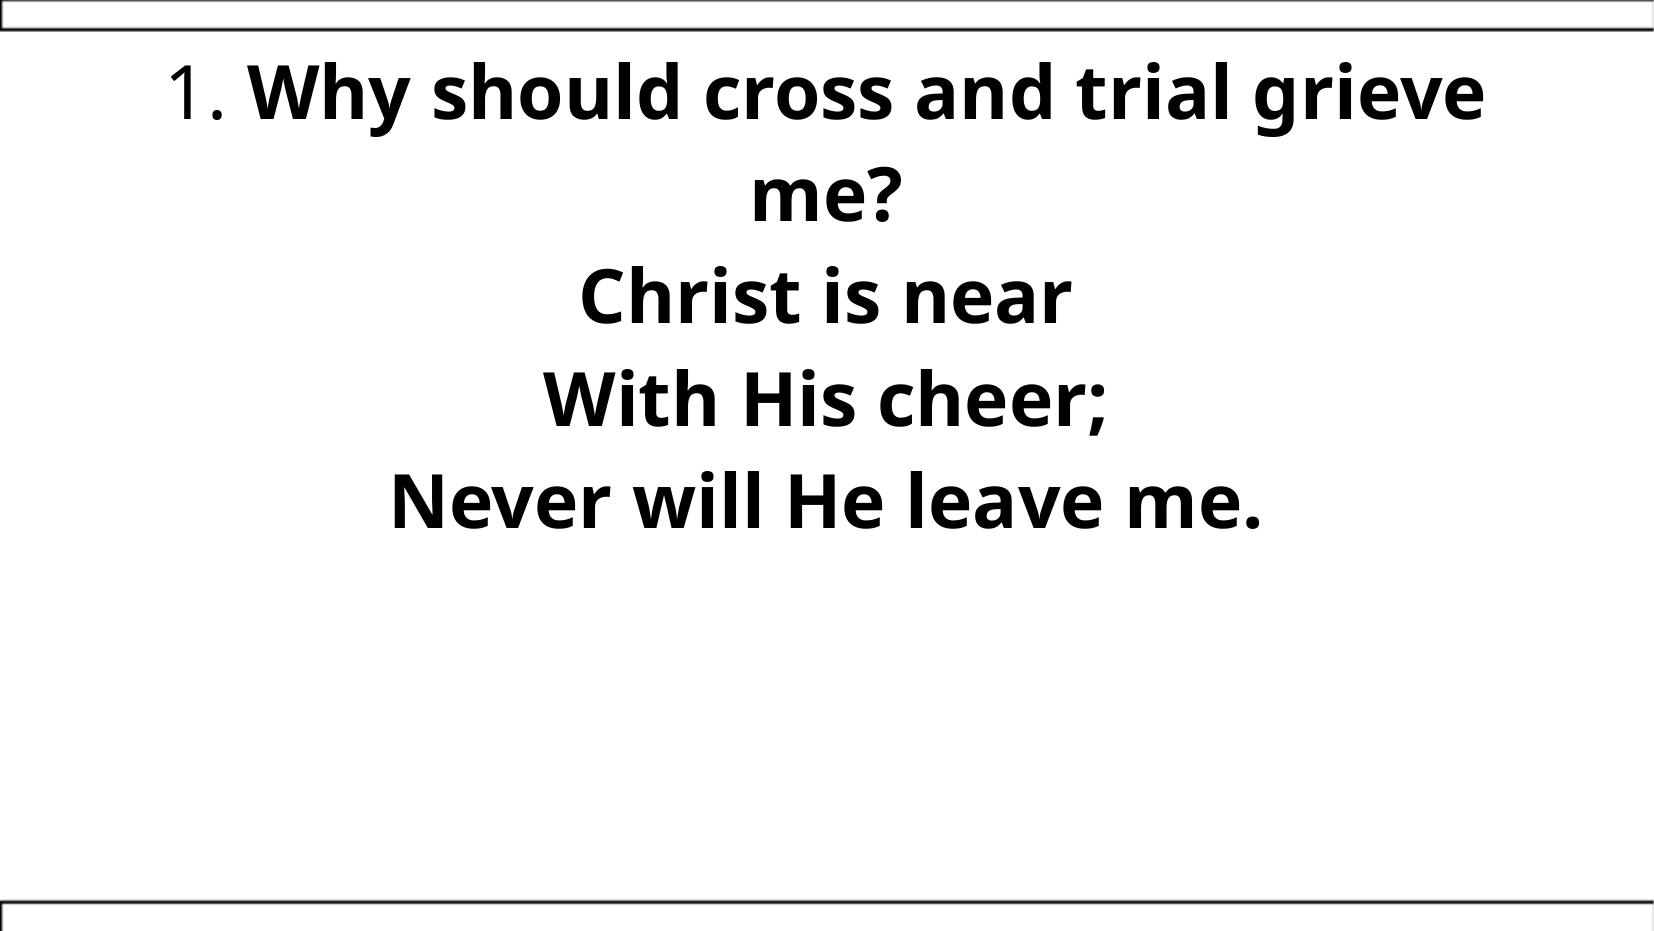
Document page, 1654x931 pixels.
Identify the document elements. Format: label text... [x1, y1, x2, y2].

text_box 1. Why should cross and trial grieve me? Christ is near With His cheer; Never will He leave me. [76, 31, 1577, 446]
picture [0, 0, 1654, 931]
